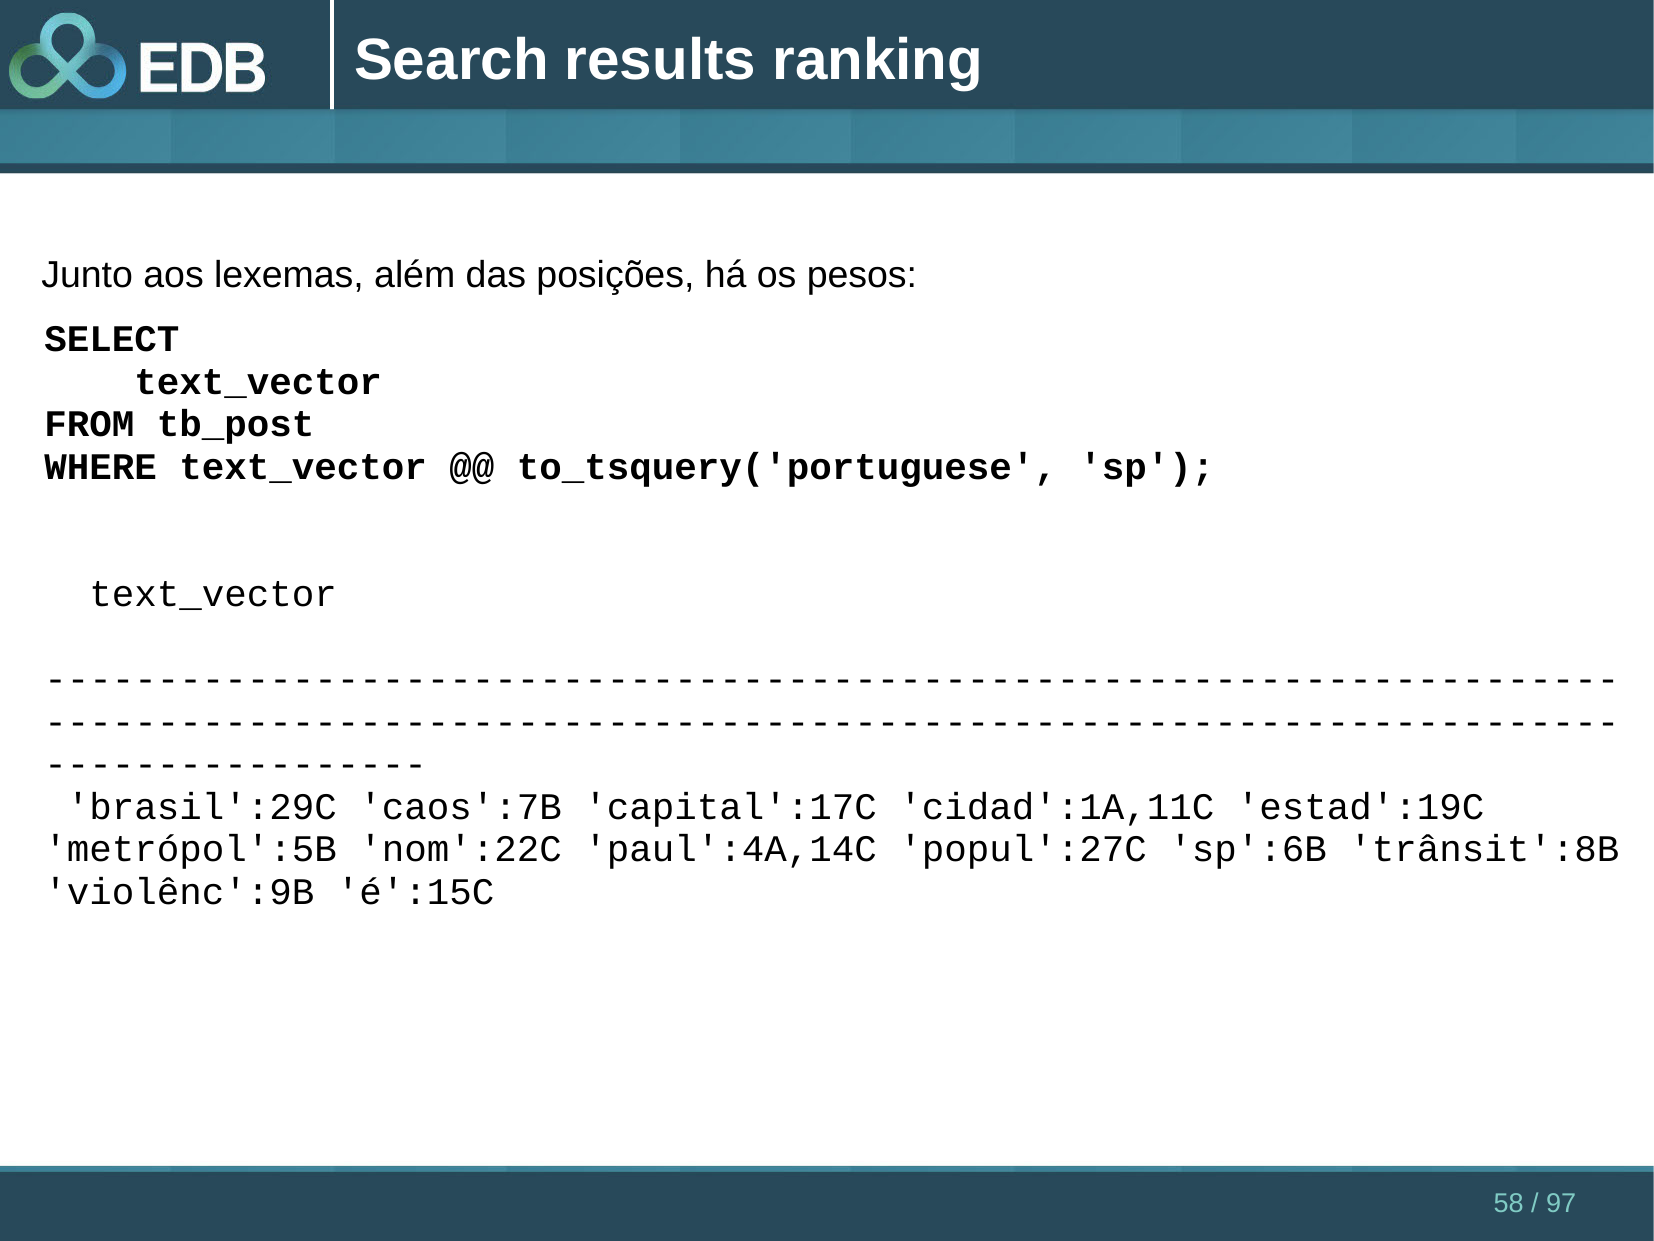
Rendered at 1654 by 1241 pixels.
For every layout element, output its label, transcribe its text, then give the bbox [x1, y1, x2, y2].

title Search results ranking [354, 0, 1625, 125]
text_box SELECT text_vector FROM tb_post WHERE text_vector @@ to_tsquery('portuguese', 'sp'); text_vector ------------------------------------------------------------------------------------------------------------------------------------------------------------- 'brasil':29C 'caos':7B 'capital':17C 'cidad':1A,11C 'estad':19C 'metrópol':5B 'nom':22C 'paul':4A,14C 'popul':27C 'sp':6B 'trânsit':8B 'violênc':9B 'é':15C [29, 313, 1635, 966]
picture [0, 0, 1654, 1241]
list Junto aos lexemas, além das posições, há os pesos: [41, 253, 1530, 313]
